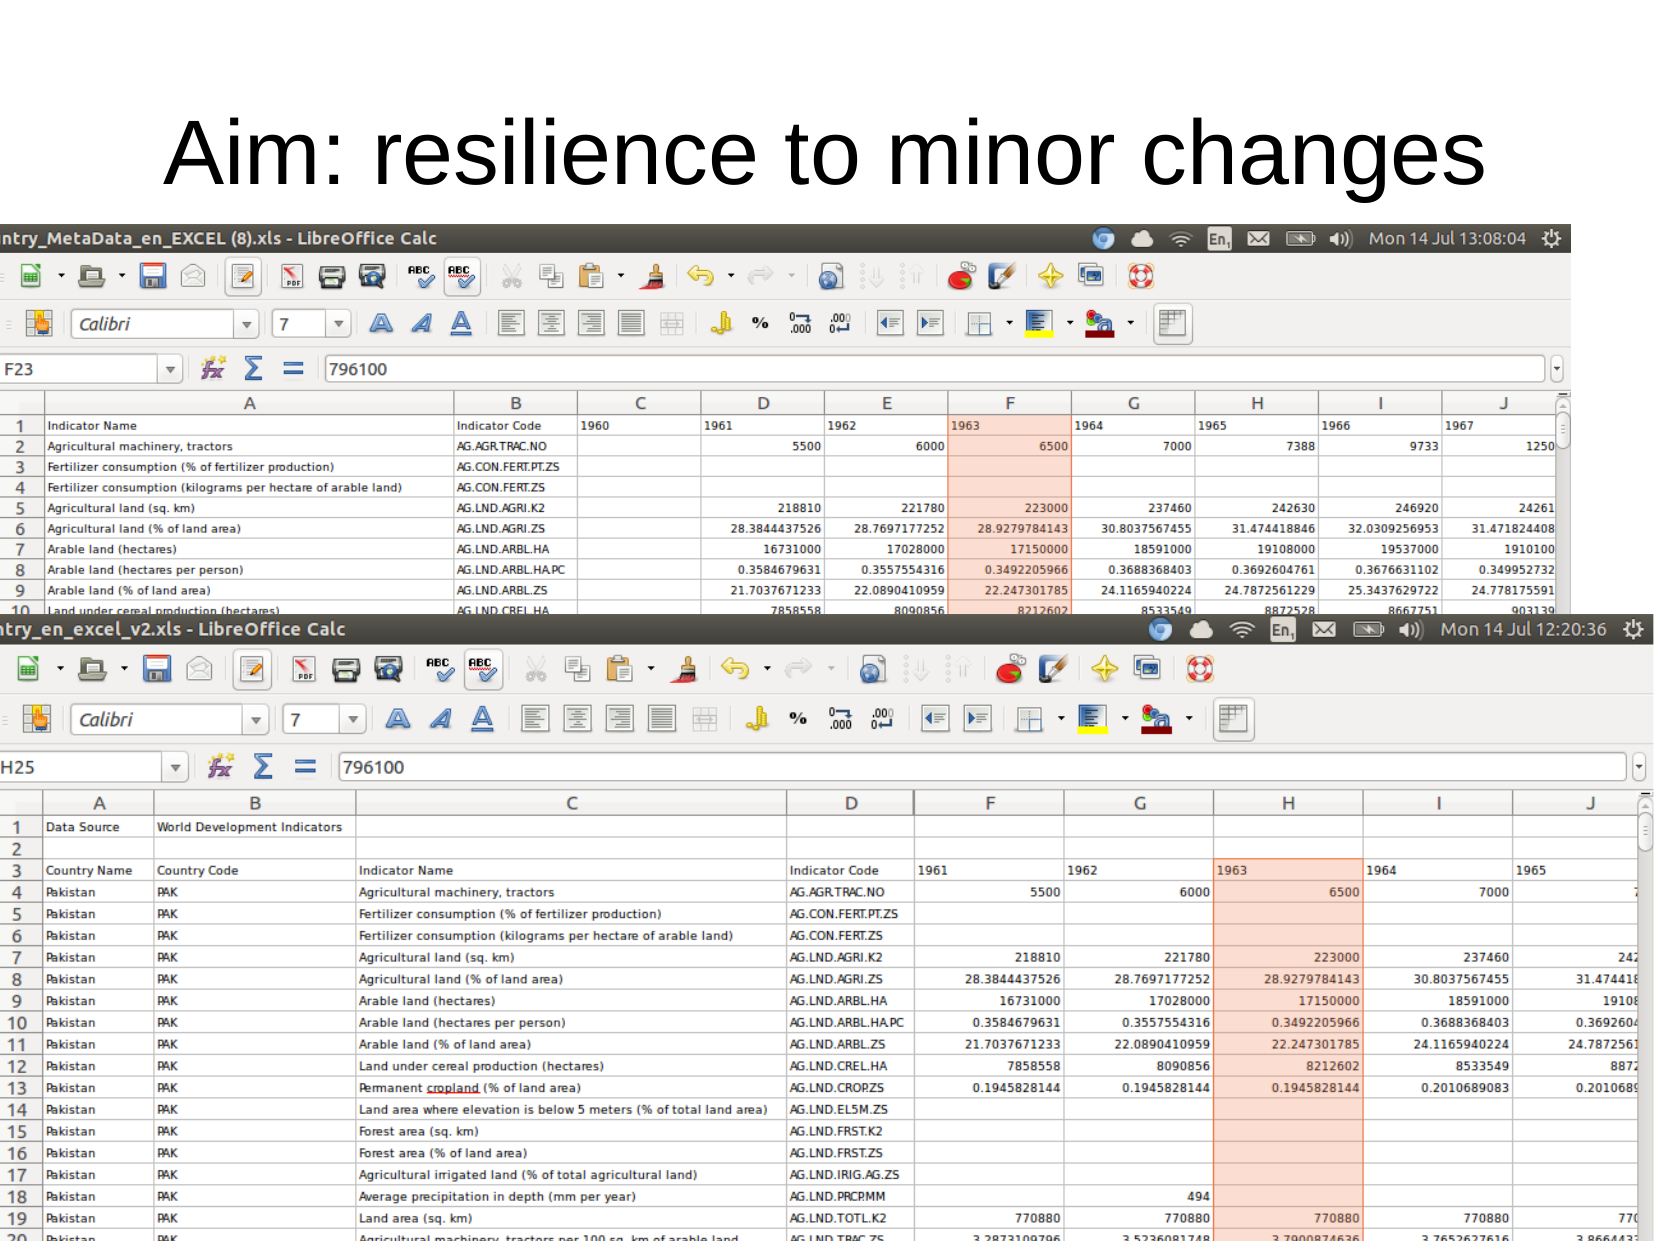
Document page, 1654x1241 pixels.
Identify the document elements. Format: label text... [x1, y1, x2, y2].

title Aim: resilience to minor changes [82, 49, 1571, 224]
picture [0, 224, 1654, 1241]
